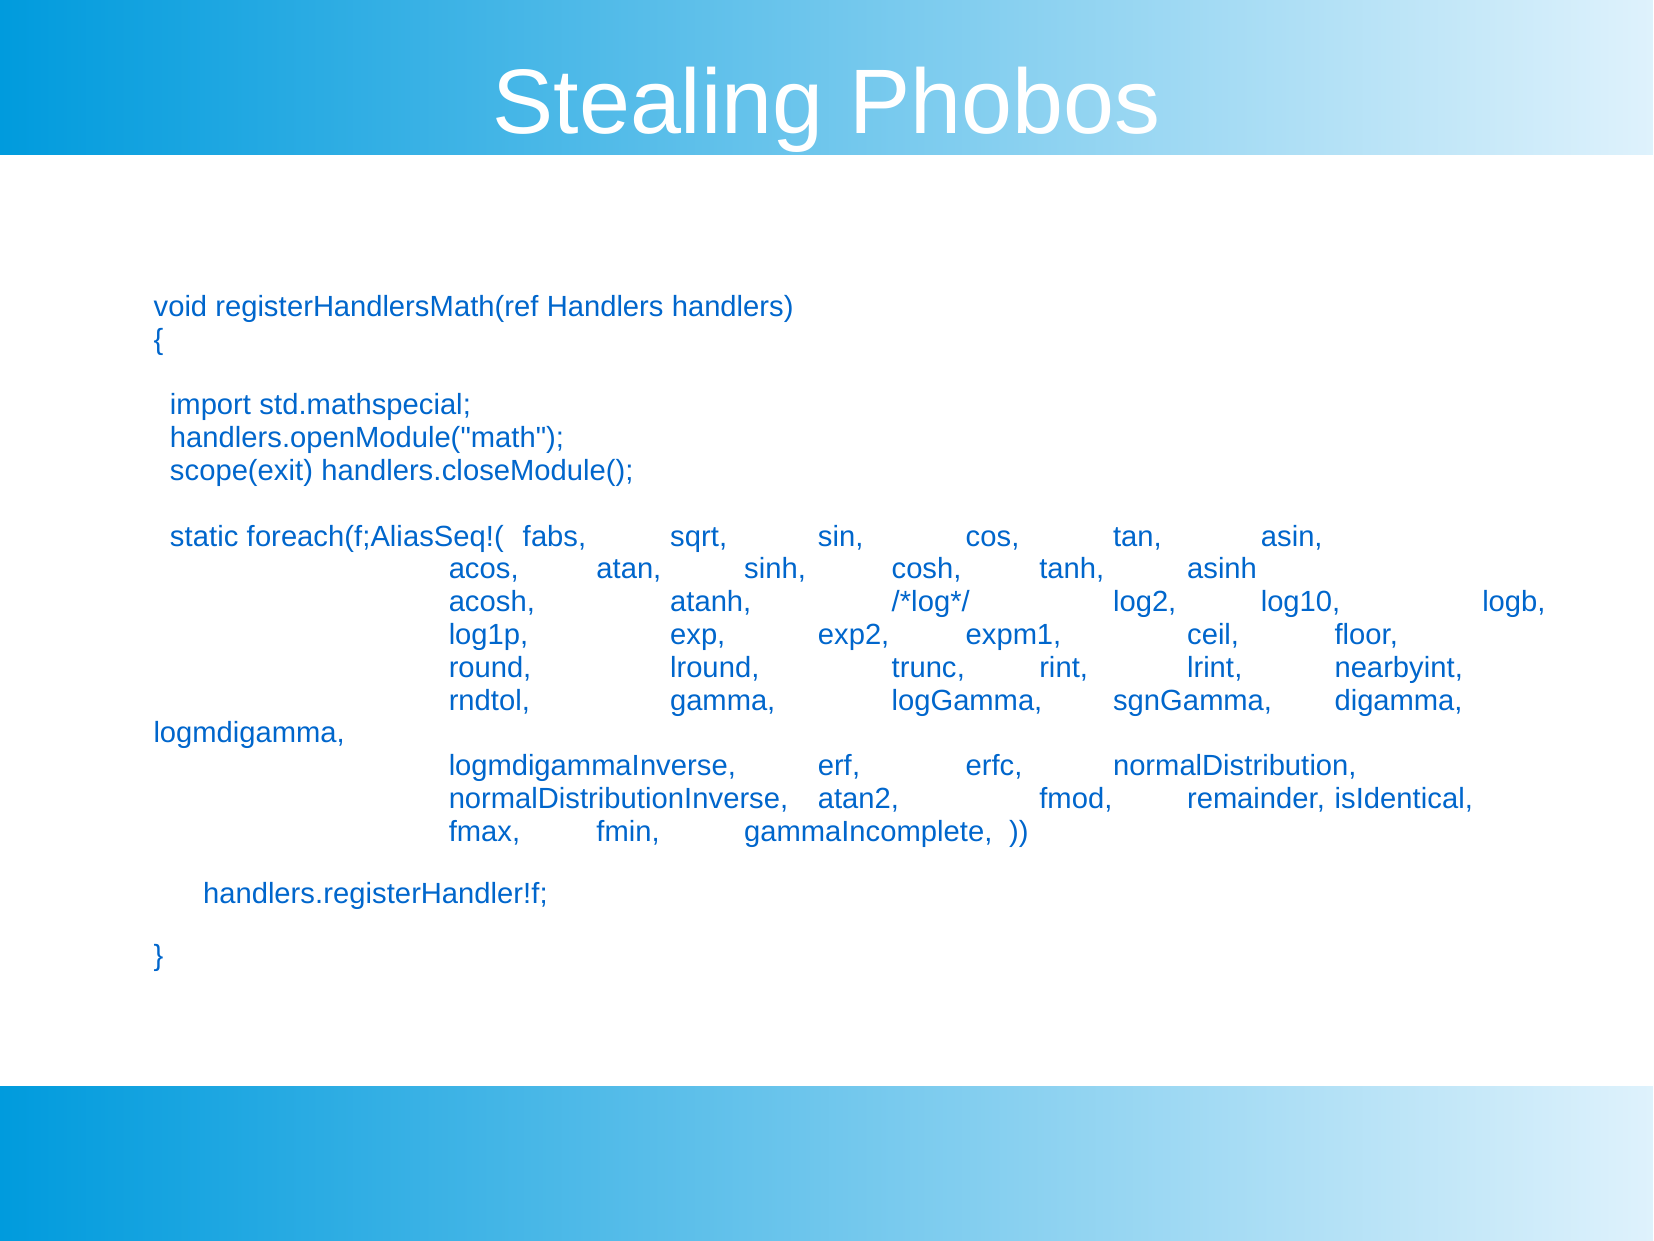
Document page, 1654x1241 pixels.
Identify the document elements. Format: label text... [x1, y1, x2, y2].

title Stealing Phobos [82, 49, 1571, 155]
list void registerHandlersMath(ref Handlers handlers) { import std.mathspecial; handlers.openModule("math"); scope(exit) handlers.closeModule(); static foreach(f;AliasSeq!( fabs, sqrt, sin, cos, tan, asin, acos, atan, sinh, cosh, tanh, asinh acosh, atanh, /*log*/ log2, log10, logb, log1p, exp, exp2, expm1, ceil, floor, round, lround, trunc, rint, lrint, nearbyint, rndtol, gamma, logGamma, sgnGamma, digamma, logmdigamma, logmdigammaInverse, erf, erfc, normalDistribution, normalDistributionInverse, atan2, fmod, remainder, isIdentical, fmax, fmin, gammaIncomplete, )) handlers.registerHandler!f; } [82, 290, 1571, 1010]
